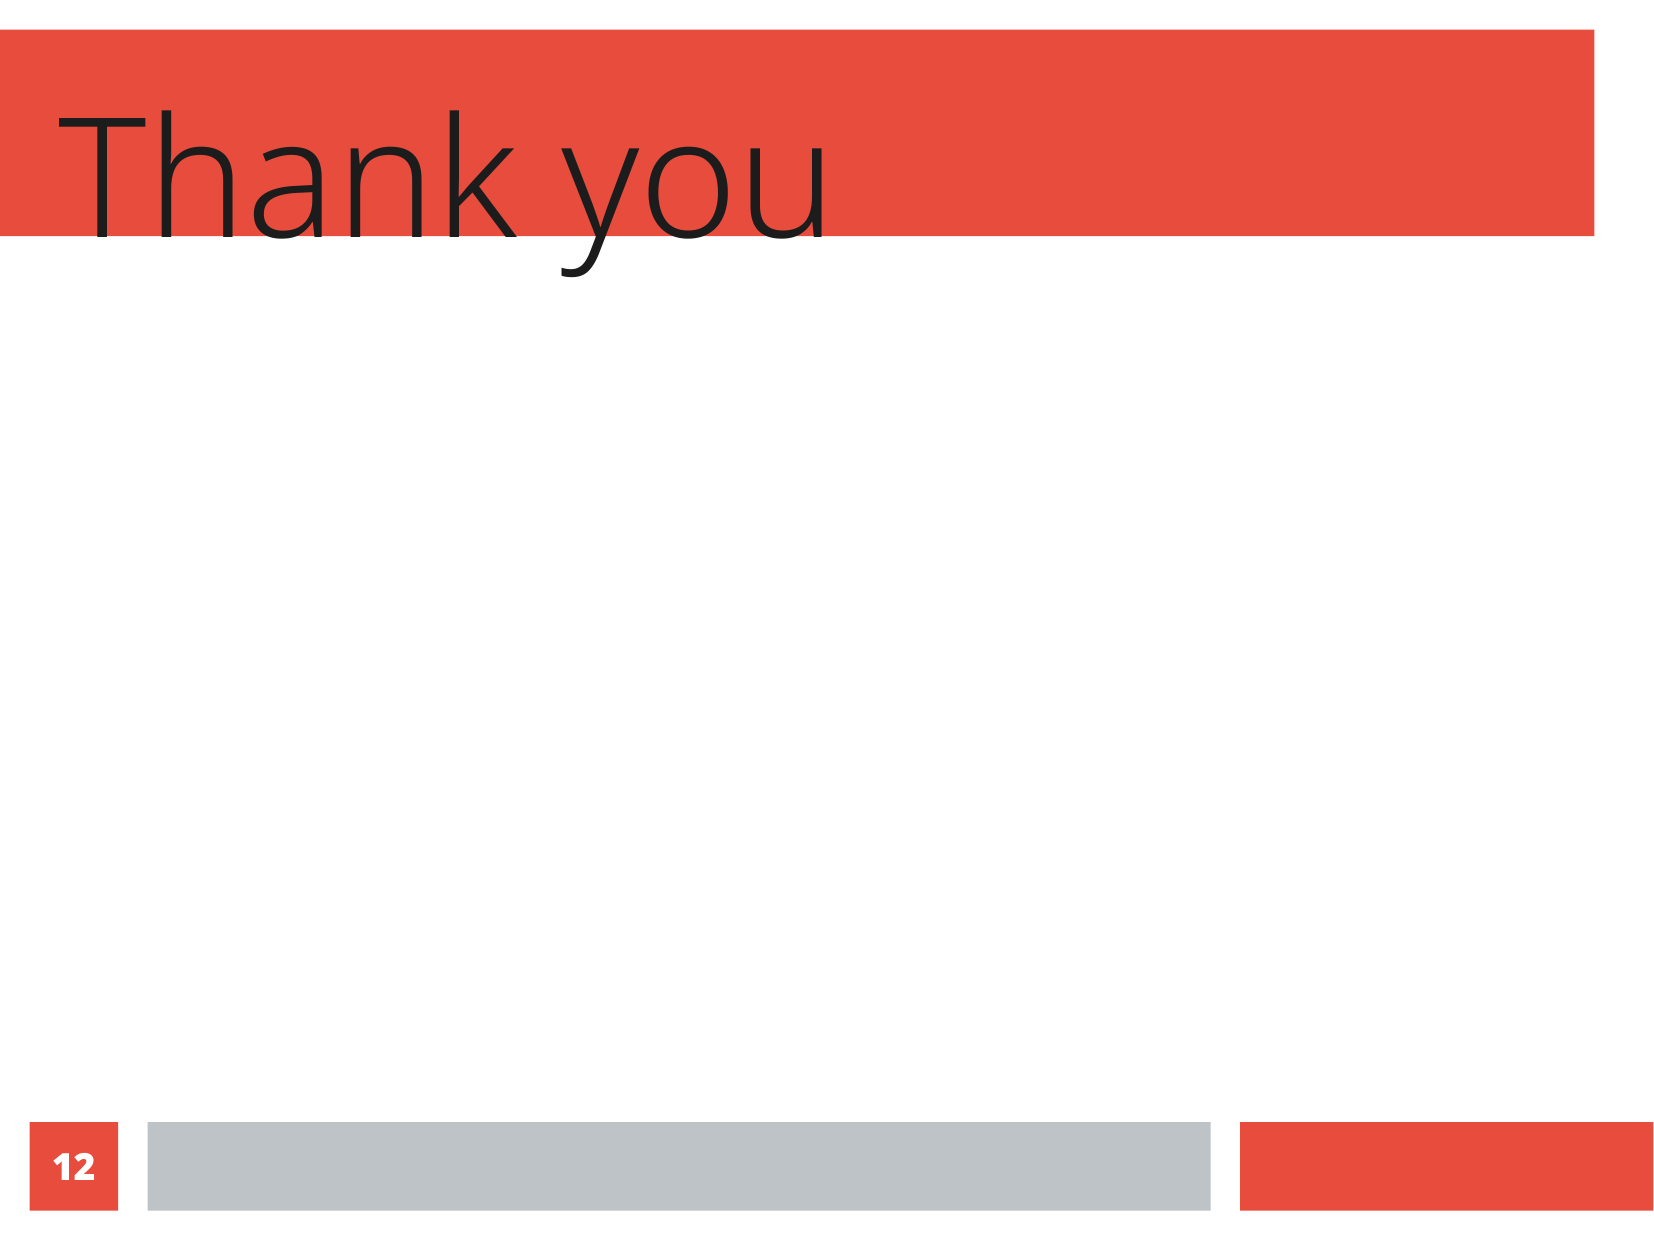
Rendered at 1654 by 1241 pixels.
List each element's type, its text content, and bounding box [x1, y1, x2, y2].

subtitle Thank you [59, 59, 1595, 744]
